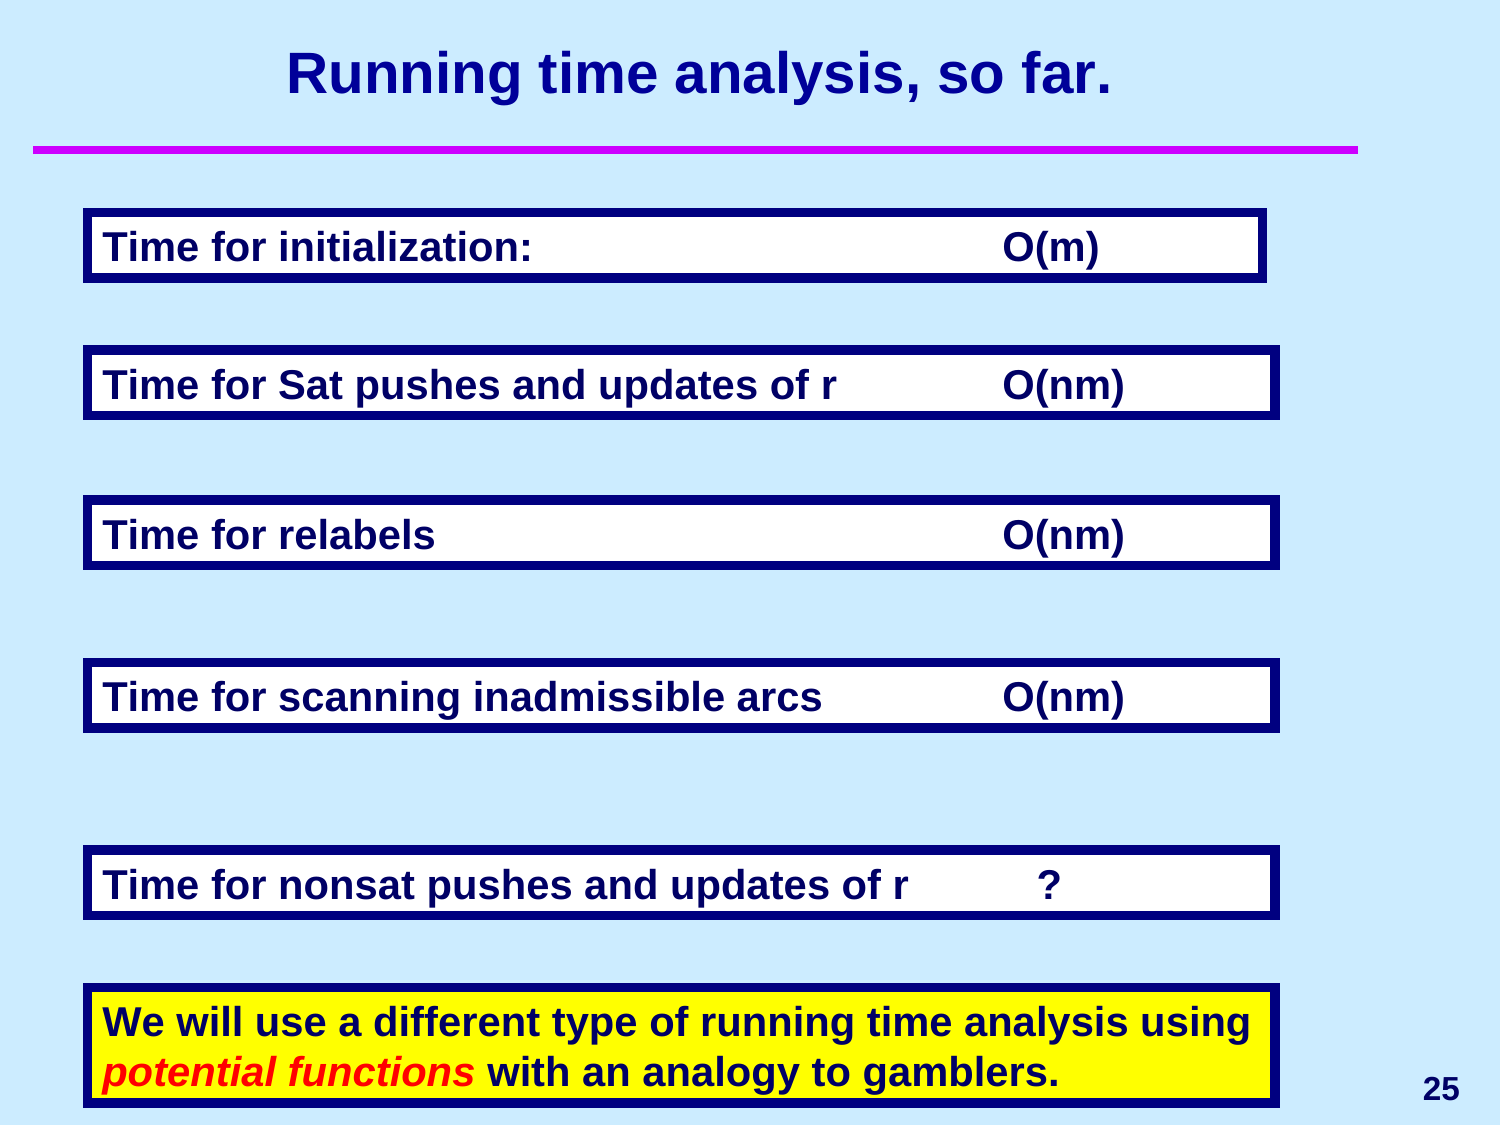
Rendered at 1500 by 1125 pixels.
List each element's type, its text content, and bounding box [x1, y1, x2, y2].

text_box Time for Sat pushes and updates of r O(nm) [87, 350, 1276, 416]
text_box <number> [1187, 1050, 1476, 1125]
text_box Time for scanning inadmissible arcs O(nm) [87, 662, 1276, 728]
text_box Time for relabels O(nm) [87, 500, 1276, 566]
text_box Time for initialization: O(m) [87, 212, 1263, 278]
title Running time analysis, so far. [62, 24, 1338, 113]
text_box Time for nonsat pushes and updates of r ? [87, 849, 1276, 916]
text_box We will use a different type of running time analysis using potential functions with an analogy to gamblers. [87, 987, 1276, 1103]
